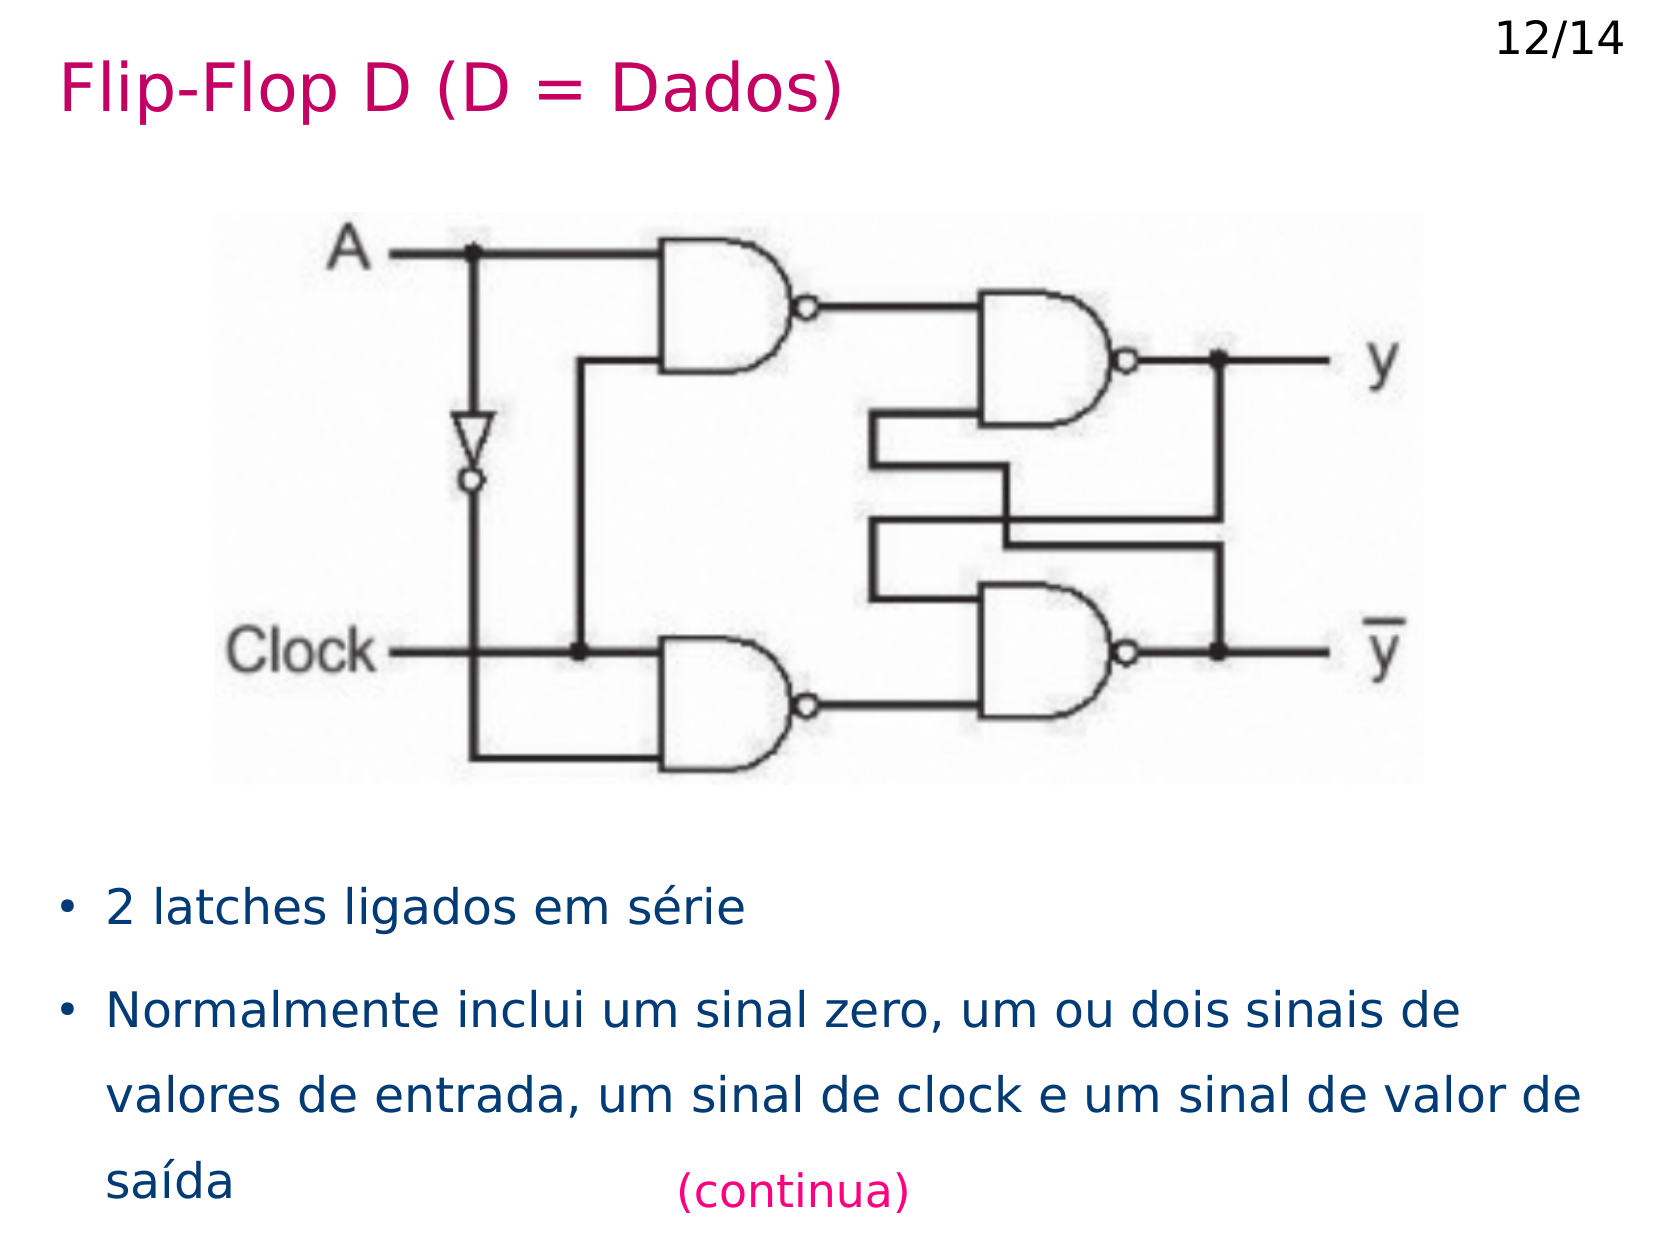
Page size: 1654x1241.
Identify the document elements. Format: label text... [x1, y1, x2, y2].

picture [200, 212, 1424, 785]
title Flip-Flop D (D = Dados) [59, 29, 1625, 148]
text_box (continua) [661, 1157, 926, 1226]
list 2 latches ligados em série Normalmente inclui um sinal zero, um ou dois sinais de valores de entrada, um sinal de clock e um sinal de valor de saída [59, 850, 1625, 1211]
